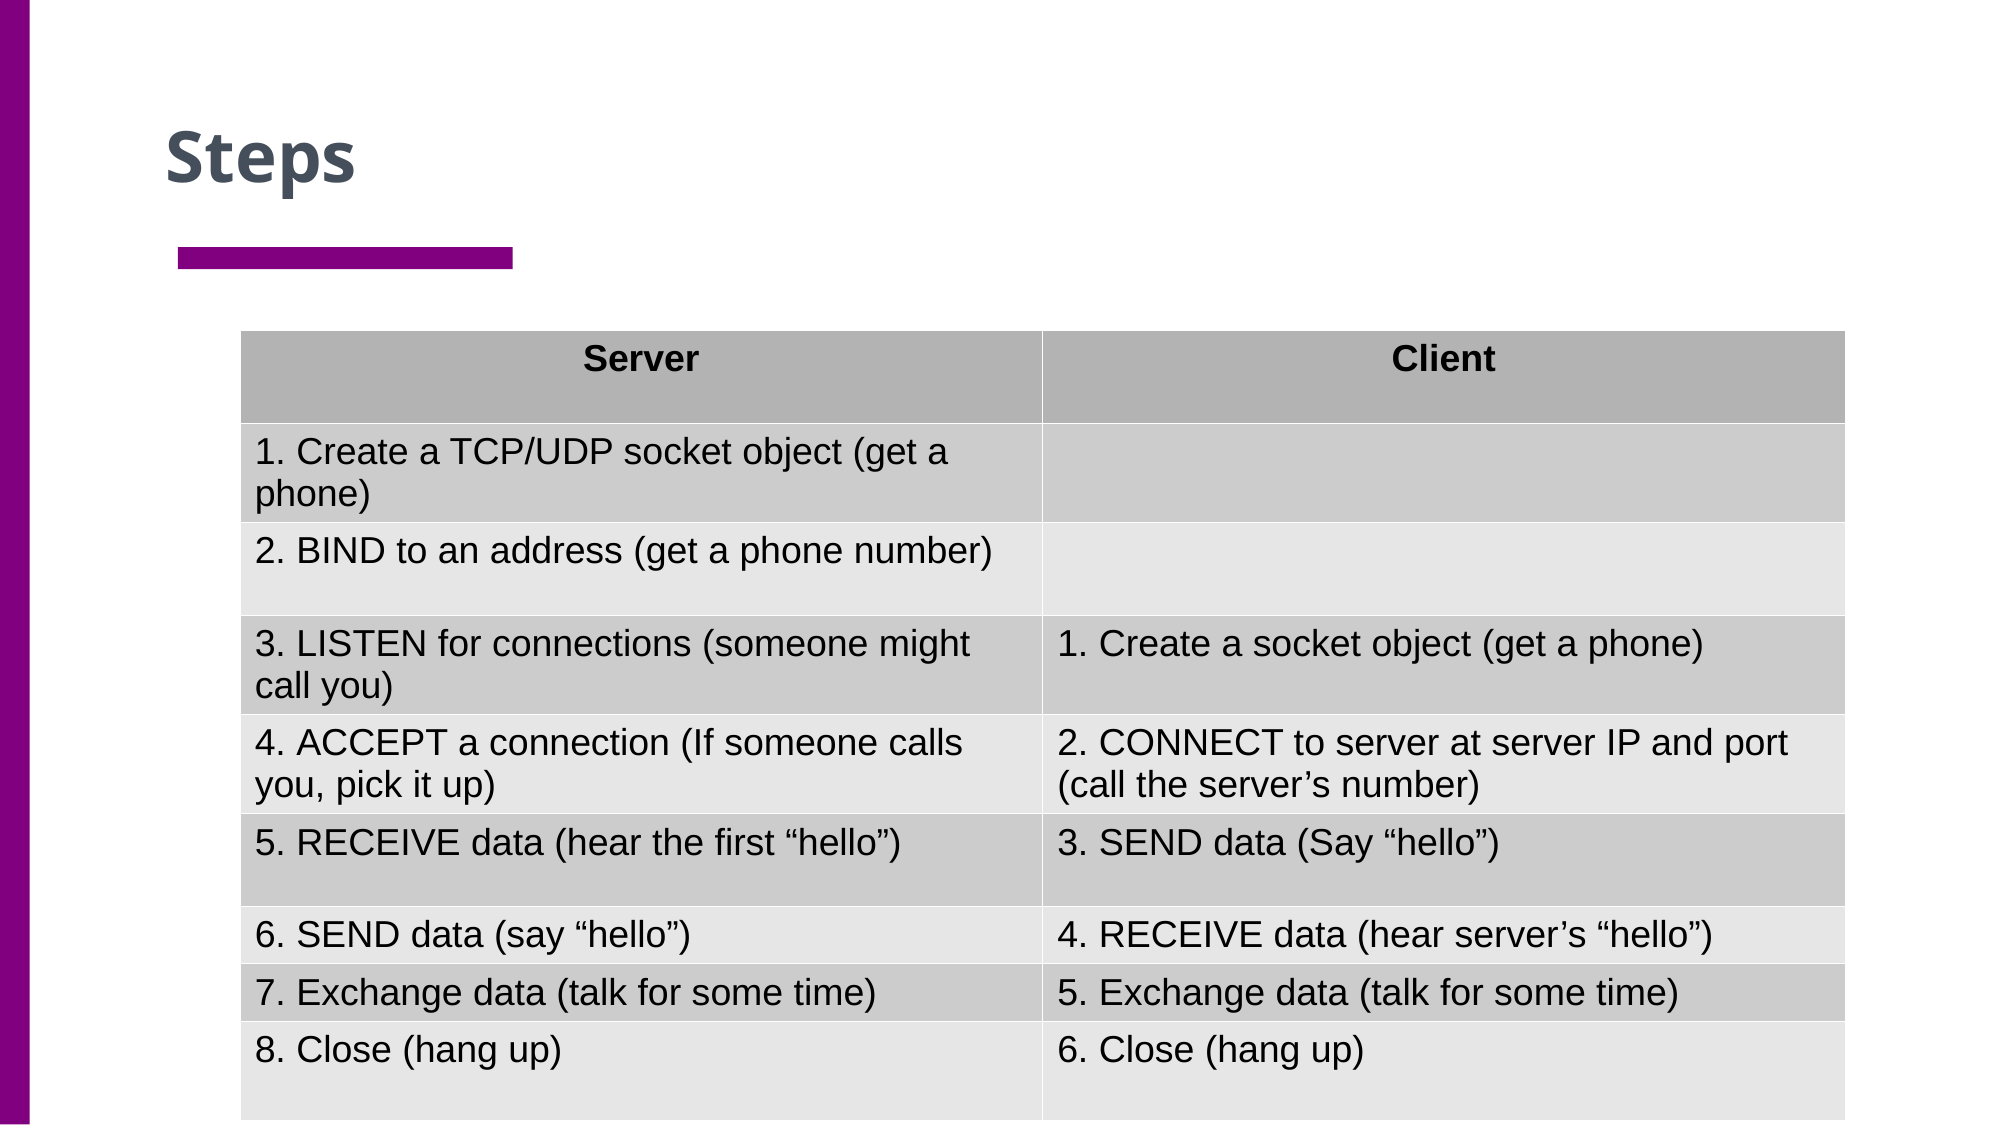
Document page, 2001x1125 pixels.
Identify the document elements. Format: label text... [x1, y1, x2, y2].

table_cell 7. Exchange data (talk for some time) [241, 964, 1042, 1021]
table_cell 2. CONNECT to server at server IP and port (call the server’s number) [1043, 715, 1845, 813]
table_cell 1. Create a TCP/UDP socket object (get a phone) [241, 424, 1042, 522]
table_cell 8. Close (hang up) [241, 1022, 1042, 1120]
table_cell [1043, 523, 1845, 615]
table_cell 1. Create a socket object (get a phone) [1043, 616, 1845, 714]
text_box Steps [151, 0, 1849, 212]
table_cell 4. RECEIVE data (hear server’s “hello”) [1043, 907, 1845, 963]
table_header Client [1043, 331, 1845, 423]
table_cell 2. BIND to an address (get a phone number) [241, 523, 1042, 615]
table_cell 4. ACCEPT a connection (If someone calls you, pick it up) [241, 715, 1042, 813]
table_cell 6. SEND data (say “hello”) [241, 907, 1042, 963]
table_cell 5. RECEIVE data (hear the first “hello”) [241, 814, 1042, 906]
table_cell 3. LISTEN for connections (someone might call you) [241, 616, 1042, 714]
table_header Server [241, 331, 1042, 423]
table_cell 6. Close (hang up) [1043, 1022, 1845, 1120]
table_cell 3. SEND data (Say “hello”) [1043, 814, 1845, 906]
table_cell 5. Exchange data (talk for some time) [1043, 964, 1845, 1021]
table_cell [1043, 424, 1845, 522]
